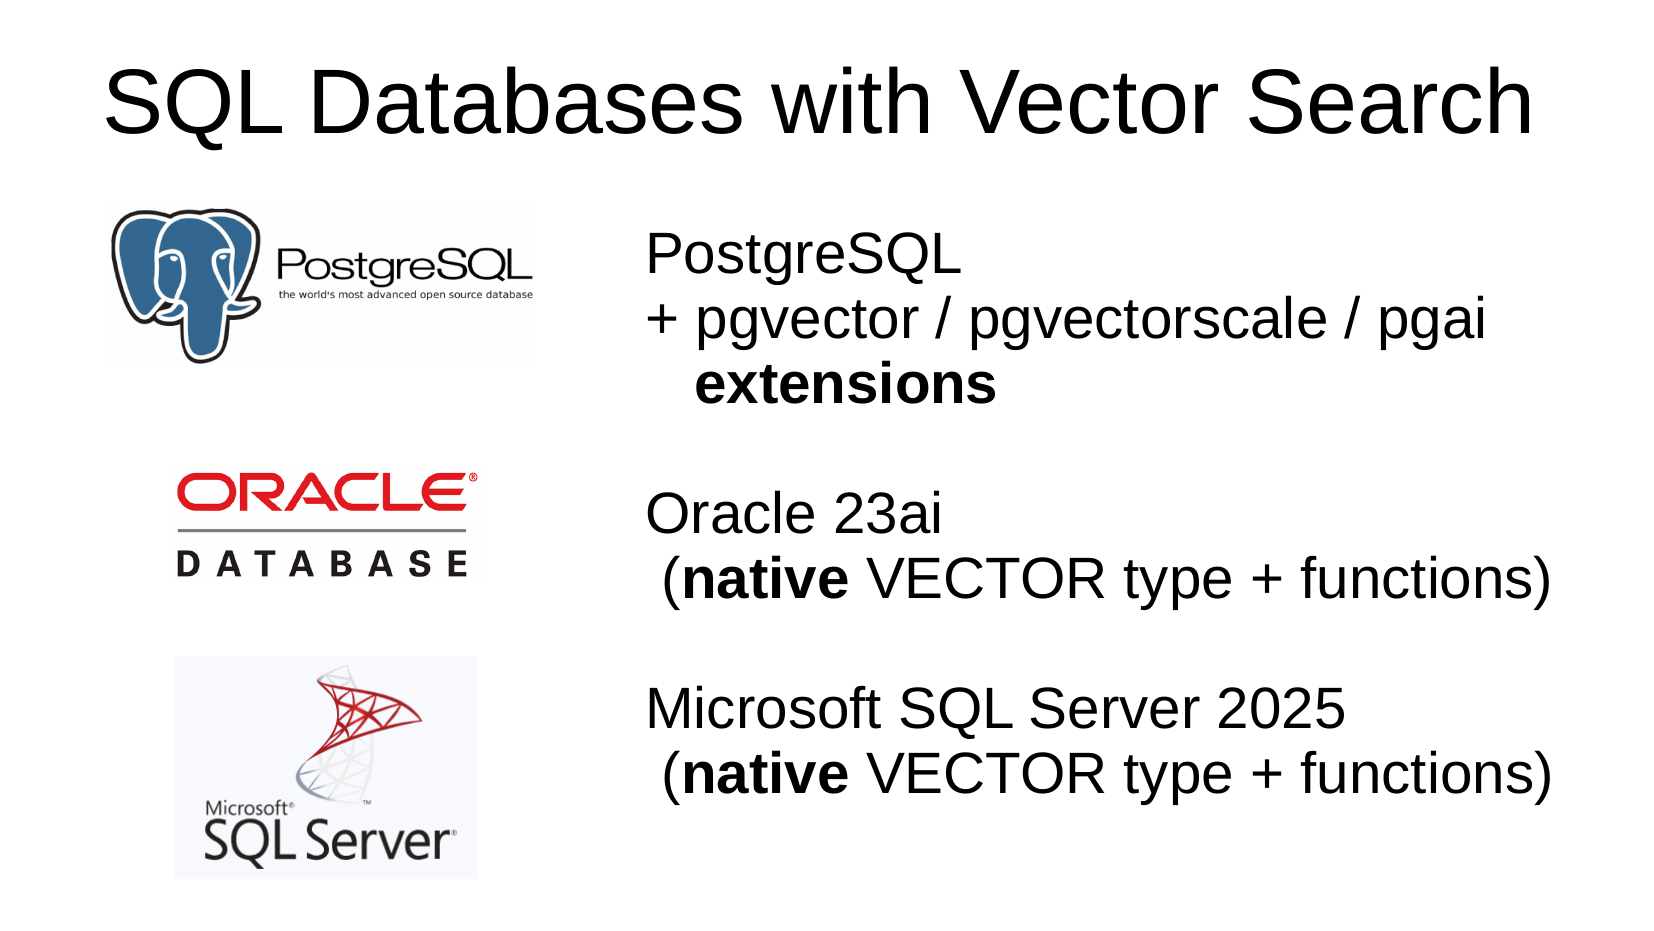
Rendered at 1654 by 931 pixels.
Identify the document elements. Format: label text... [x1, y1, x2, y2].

picture [165, 464, 486, 581]
picture [107, 204, 535, 366]
title SQL Databases with Vector Search [76, 23, 1565, 180]
picture [175, 656, 477, 879]
text_box PostgreSQL + pgvector / pgvectorscale / pgai extensions Oracle 23ai (native VECTOR type + functions) Microsoft SQL Server 2025 (native VECTOR type + functions) [645, 155, 1607, 931]
